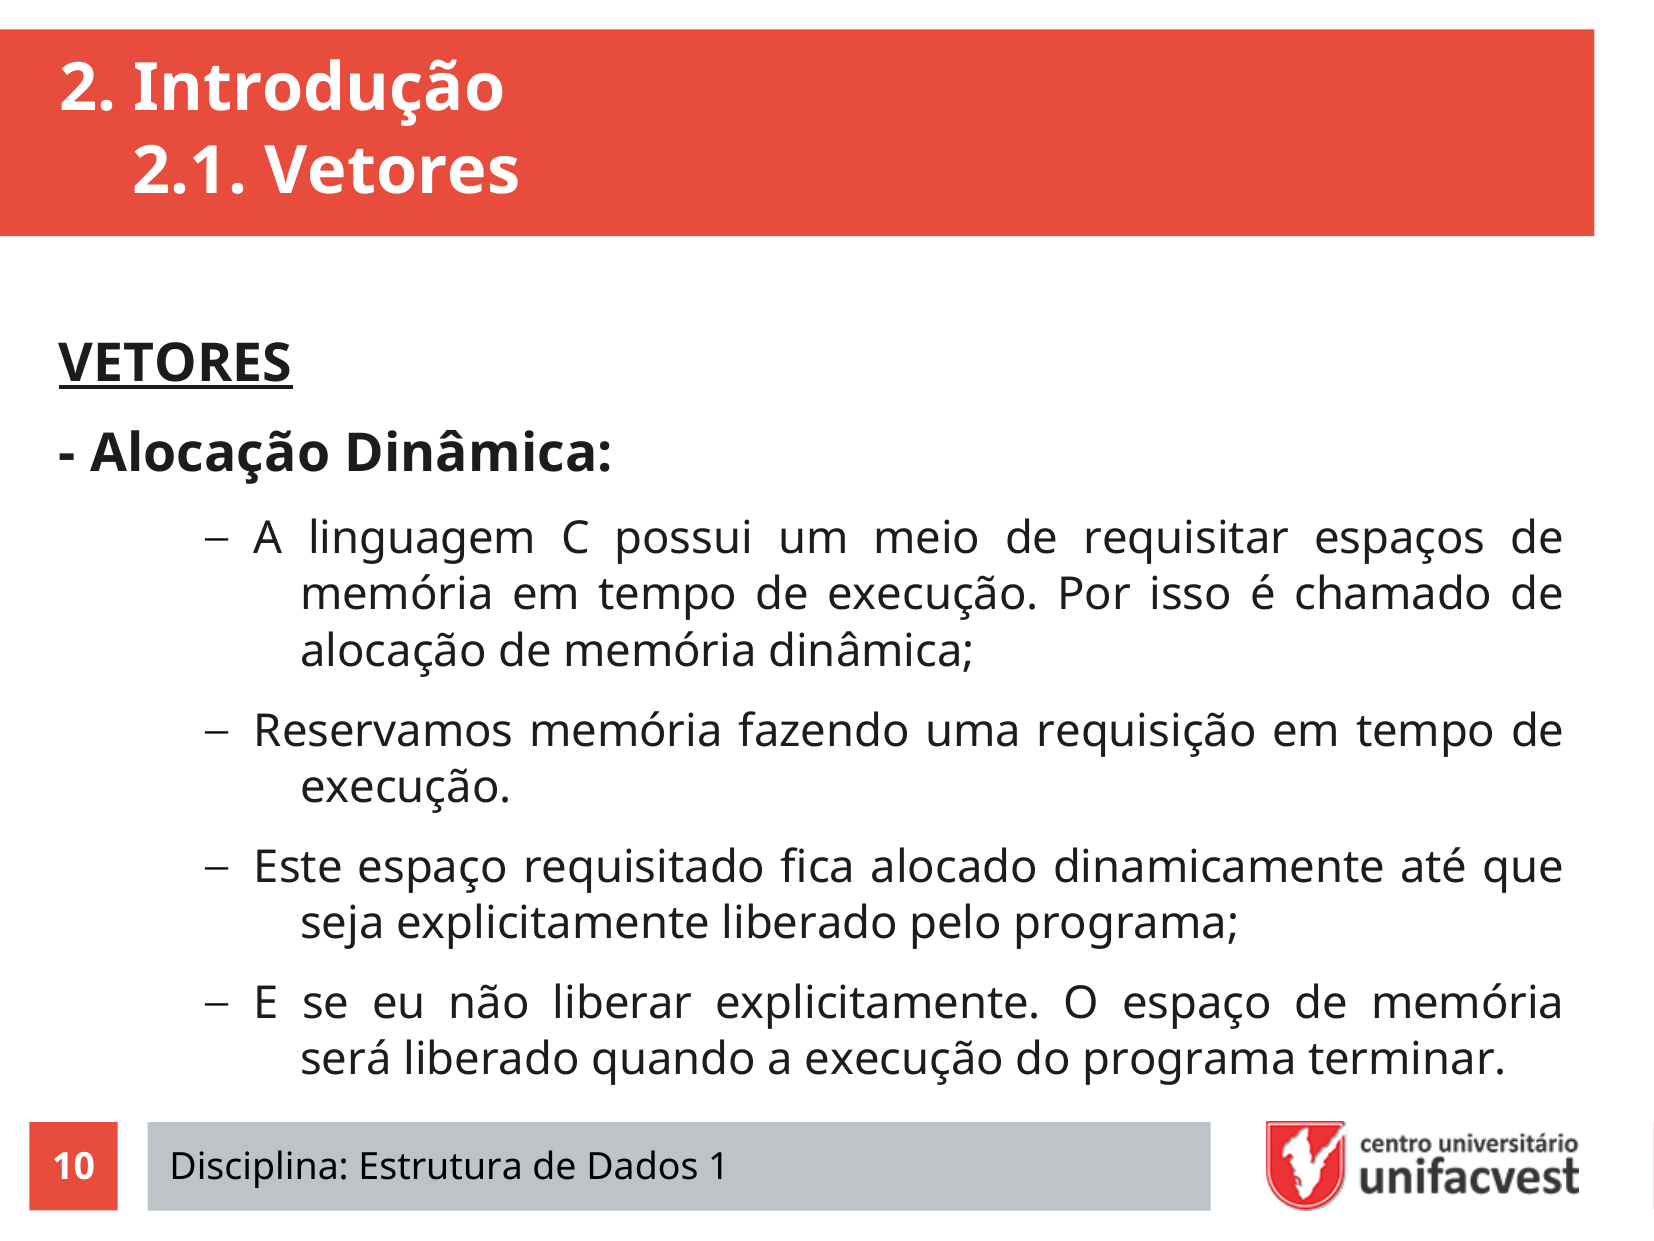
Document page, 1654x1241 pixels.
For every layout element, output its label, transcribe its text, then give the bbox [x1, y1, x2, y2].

picture [1266, 1121, 1579, 1211]
text_box [1238, 1120, 1654, 1212]
title 2. Introdução 2.1. Vetores [59, 59, 1595, 207]
text_box Disciplina: Estrutura de Dados 1 [154, 1132, 1205, 1196]
list VETORES - Alocação Dinâmica: A linguagem C possui um meio de requisitar espaços de memória em tempo de execução. Por isso é chamado de alocação de memória dinâmica; Reservamos memória fazendo uma requisição em tempo de execução. Este espaço requisitado fica alocado dinamicamente até que seja explicitamente liberado pelo programa; E se eu não liberar explicitamente. O espaço de memória será liberado quando a execução do programa terminar. [59, 324, 1566, 1093]
